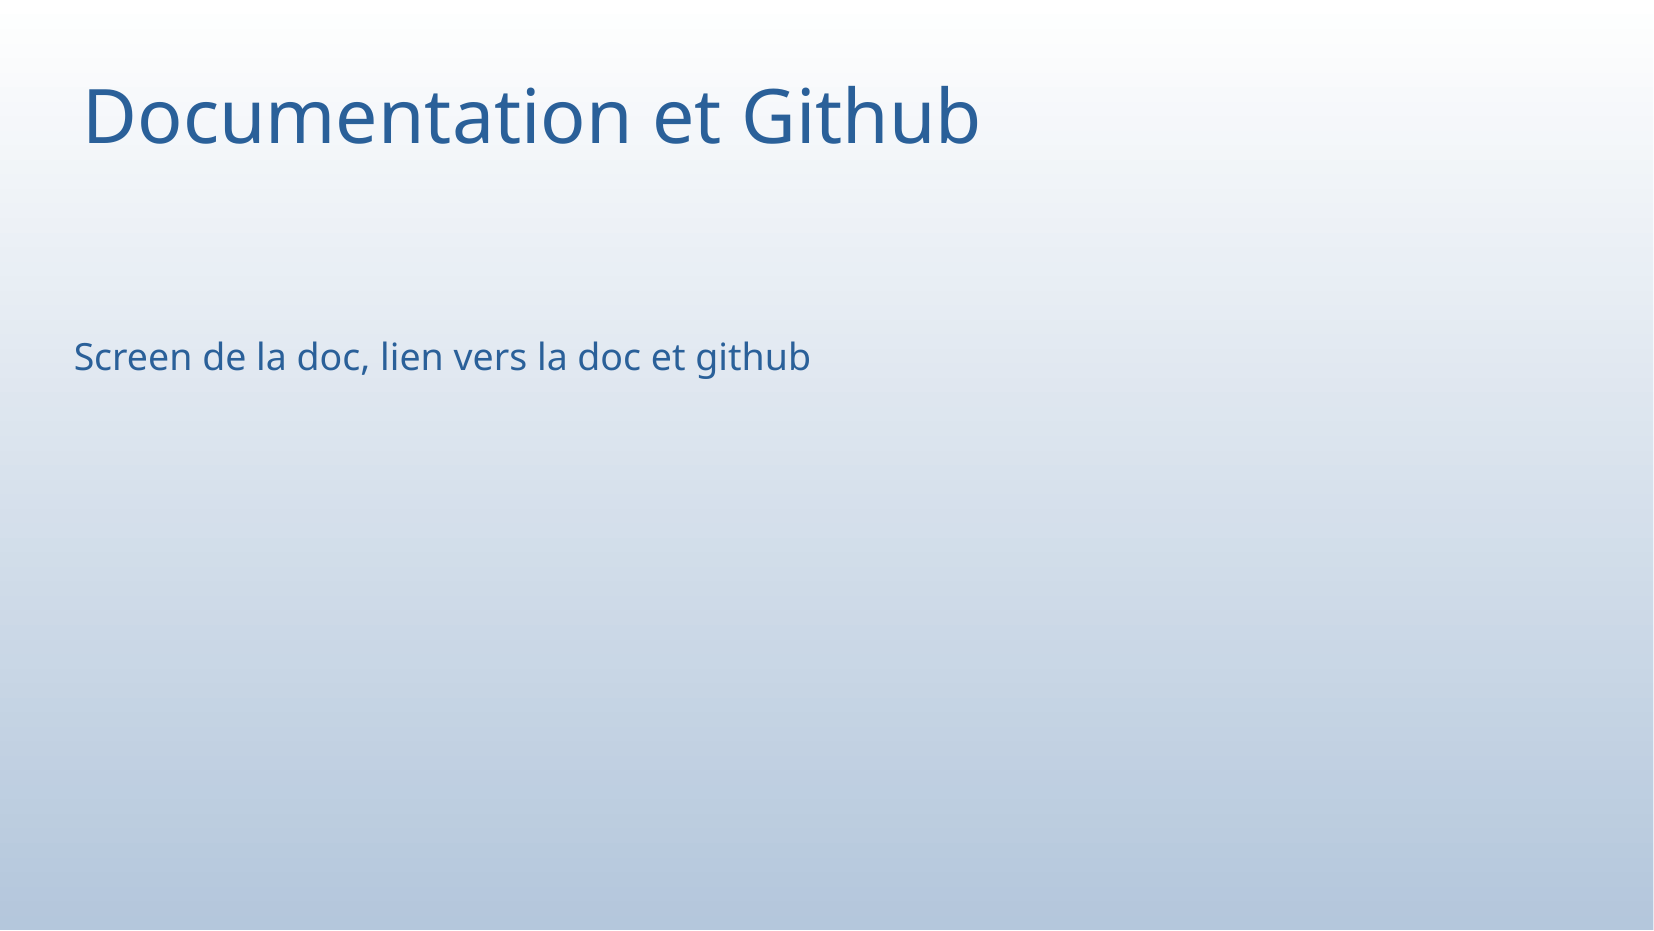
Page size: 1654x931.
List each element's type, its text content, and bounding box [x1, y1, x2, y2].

title Documentation et Github [82, 37, 1571, 193]
text_box Screen de la doc, lien vers la doc et github [59, 269, 1123, 443]
